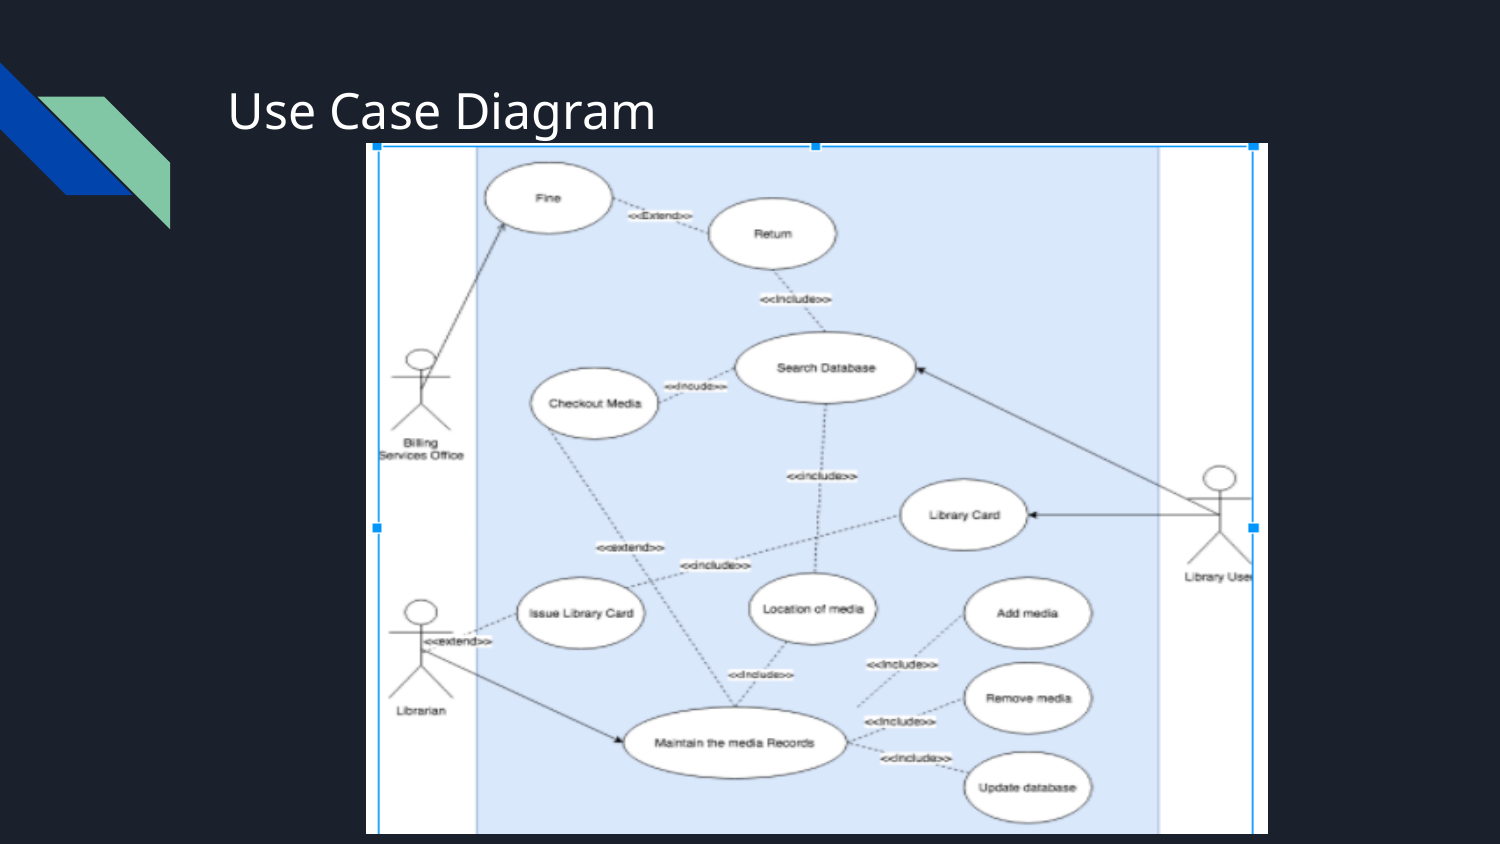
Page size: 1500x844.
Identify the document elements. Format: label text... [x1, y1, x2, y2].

picture [366, 143, 1268, 835]
title Use Case Diagram [212, 64, 1368, 215]
